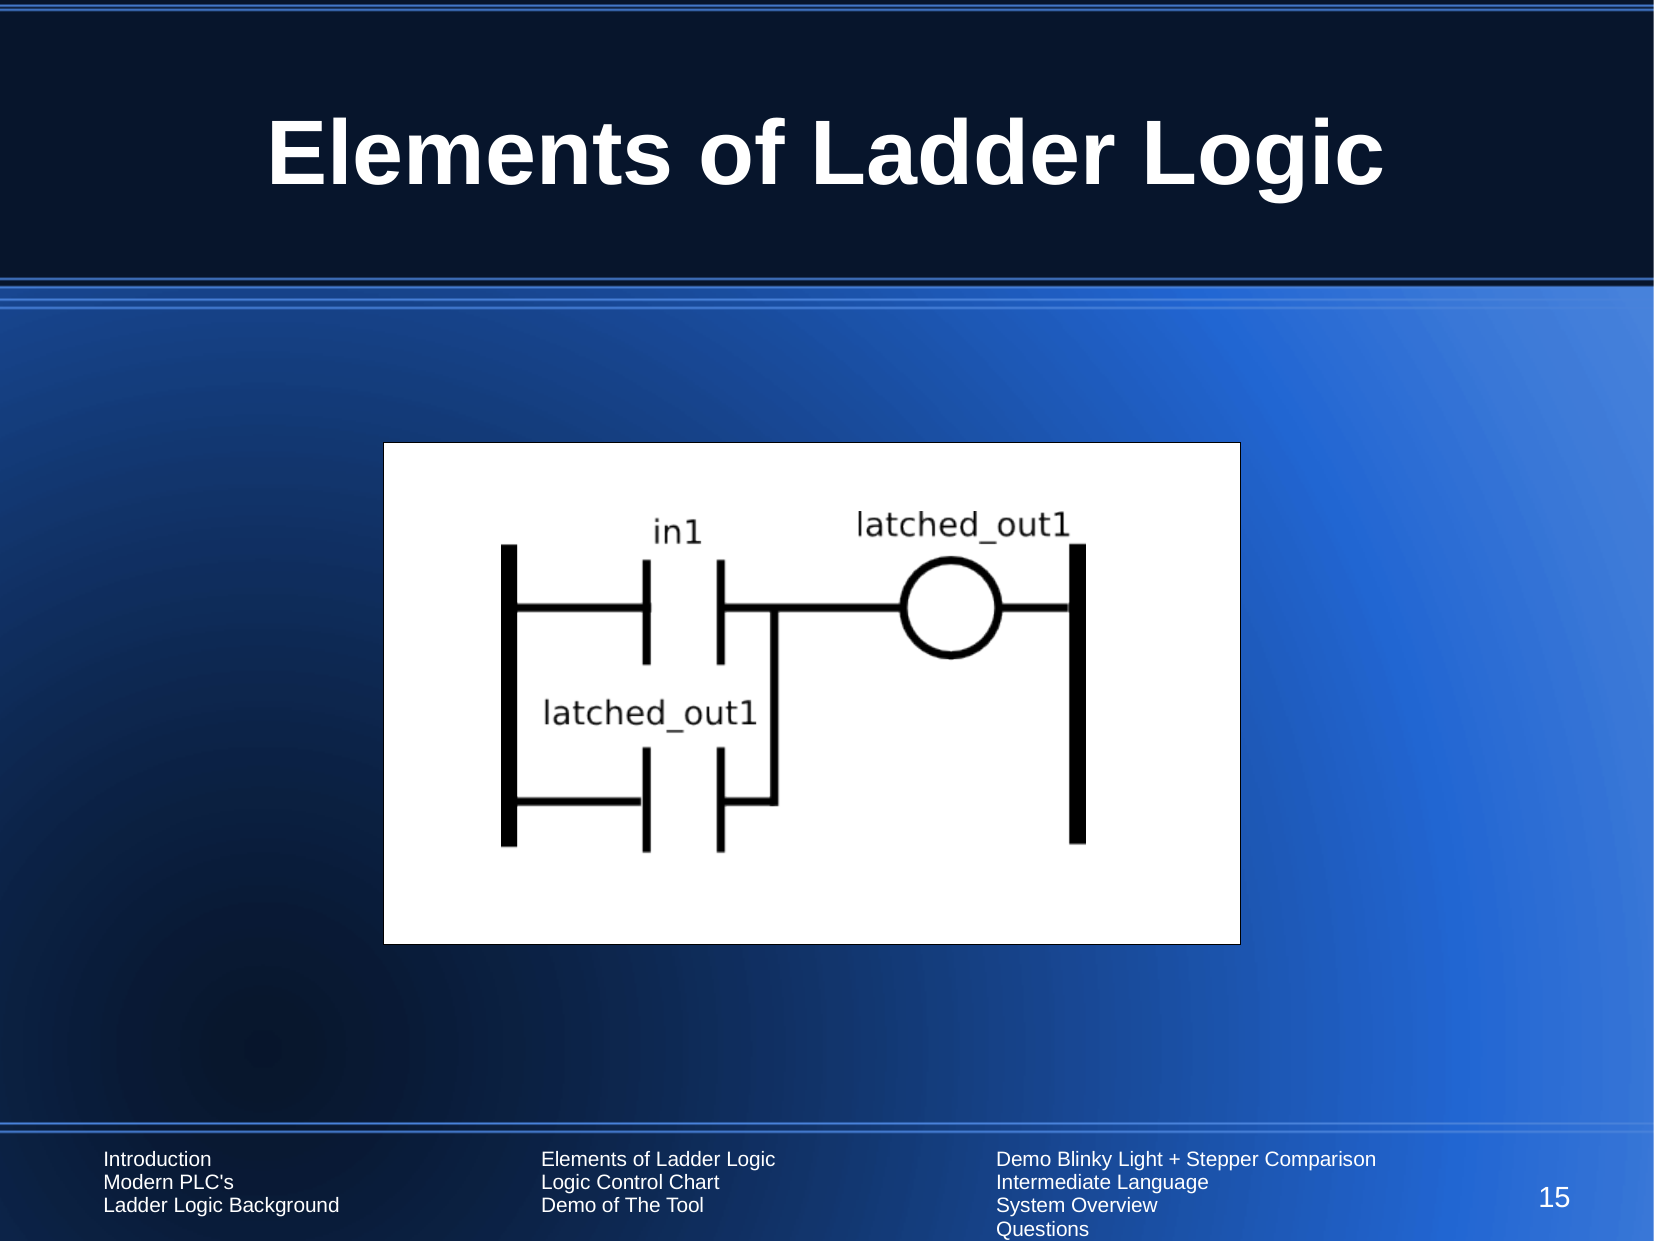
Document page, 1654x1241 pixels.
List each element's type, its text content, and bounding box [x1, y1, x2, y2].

text_box [383, 442, 1241, 945]
picture [0, 0, 1654, 1241]
title Elements of Ladder Logic [82, 56, 1571, 250]
